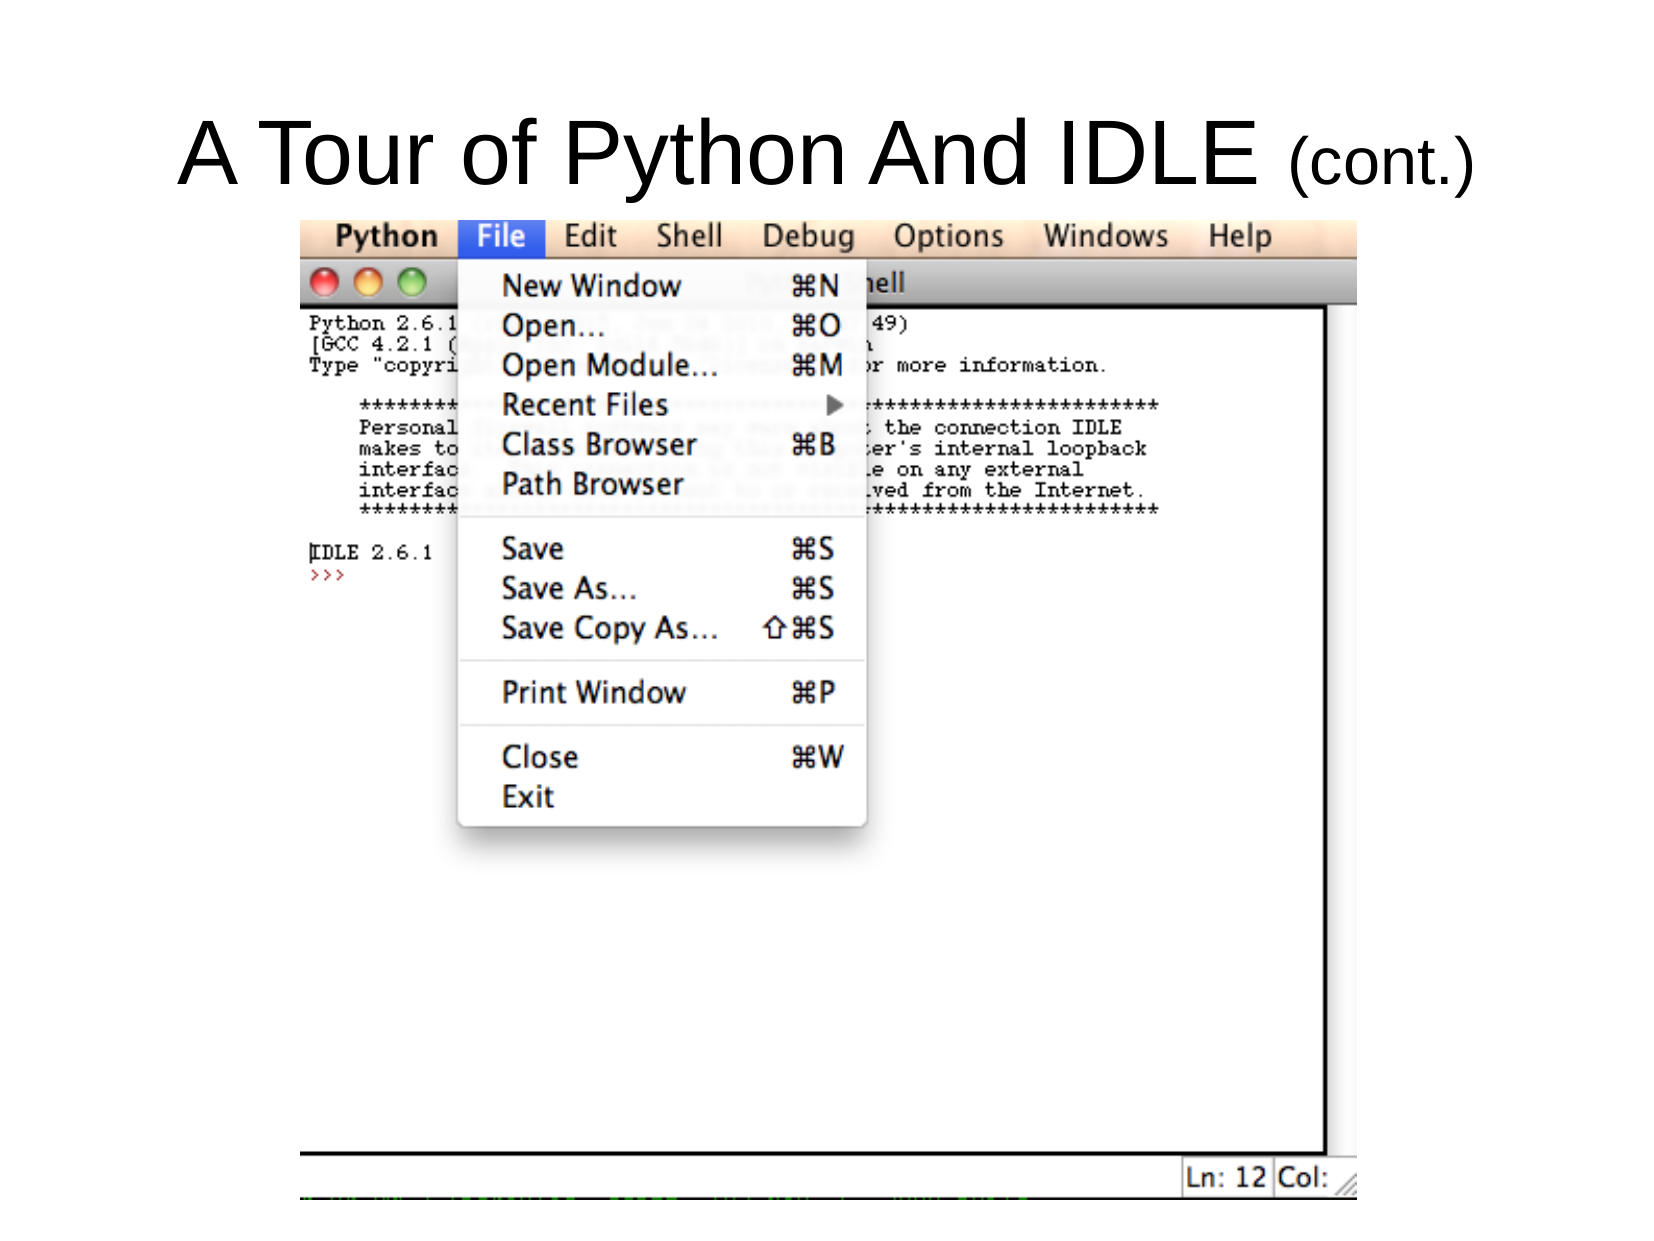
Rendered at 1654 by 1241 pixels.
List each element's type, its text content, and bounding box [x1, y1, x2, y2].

picture [300, 220, 1357, 1201]
title A Tour of Python And IDLE (cont.) [82, 49, 1571, 257]
